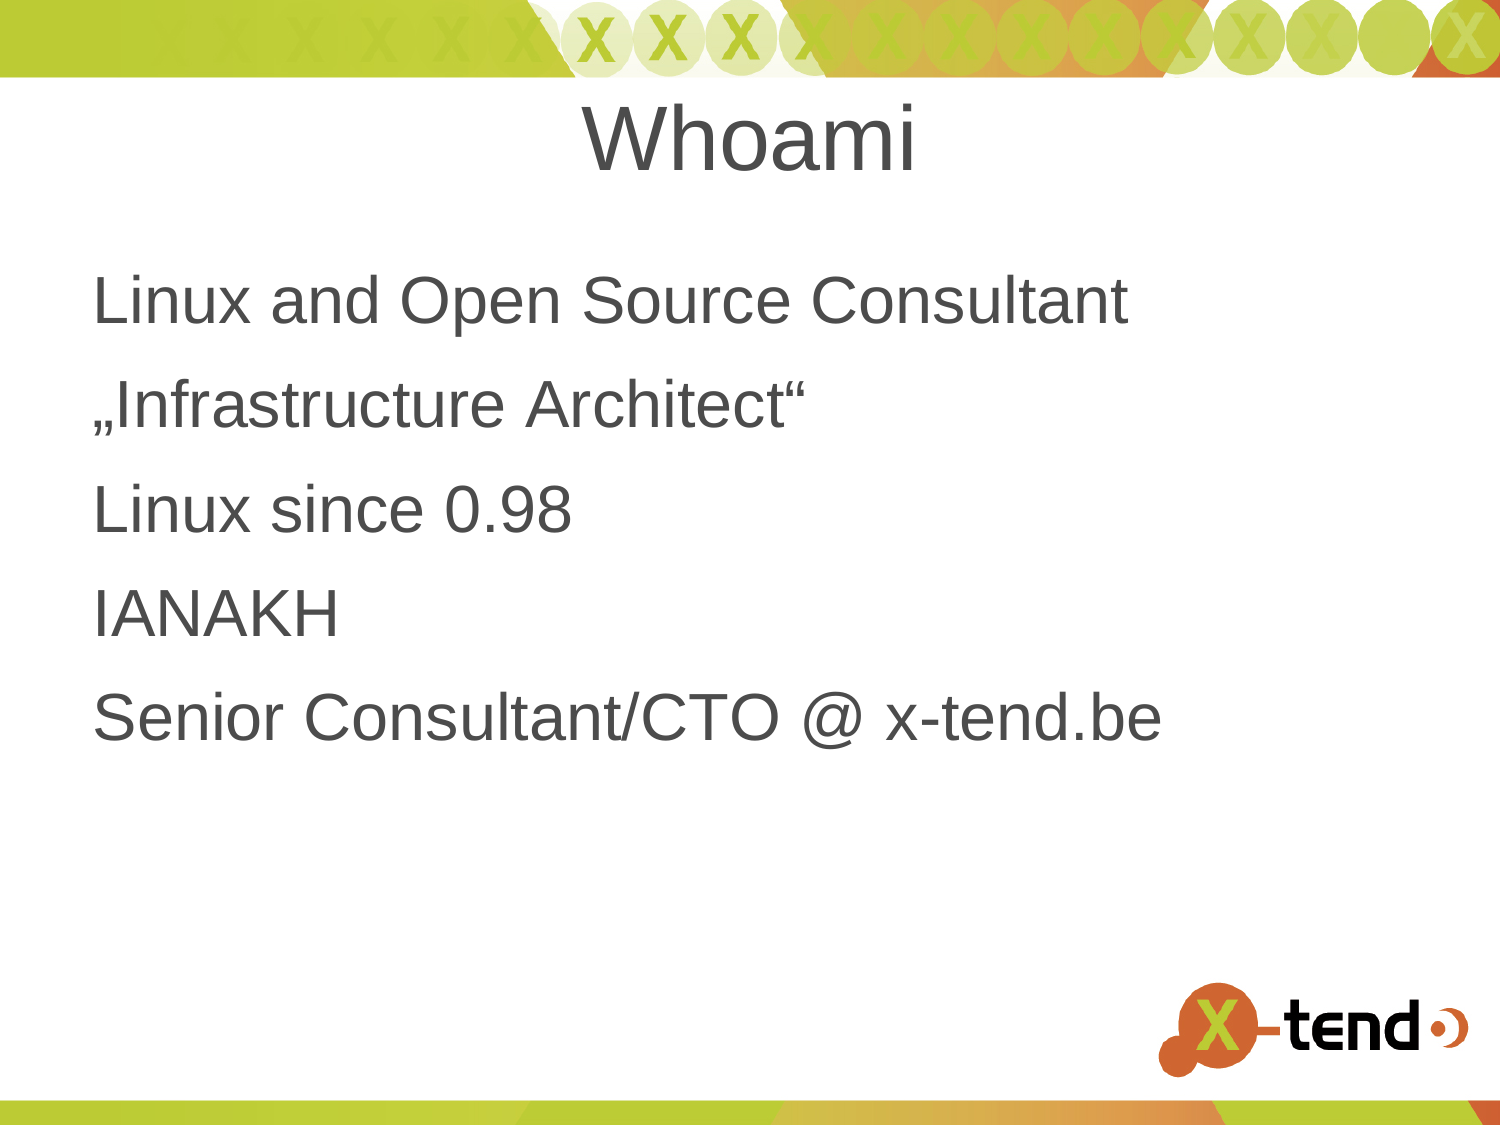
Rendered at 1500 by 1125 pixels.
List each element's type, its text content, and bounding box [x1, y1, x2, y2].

picture [0, 0, 1500, 1125]
list Linux and Open Source Consultant „Infrastructure Architect“ Linux since 0.98 IANAKH Senior Consultant/CTO @ x-tend.be [75, 263, 1425, 1006]
title Whoami [75, 44, 1425, 233]
